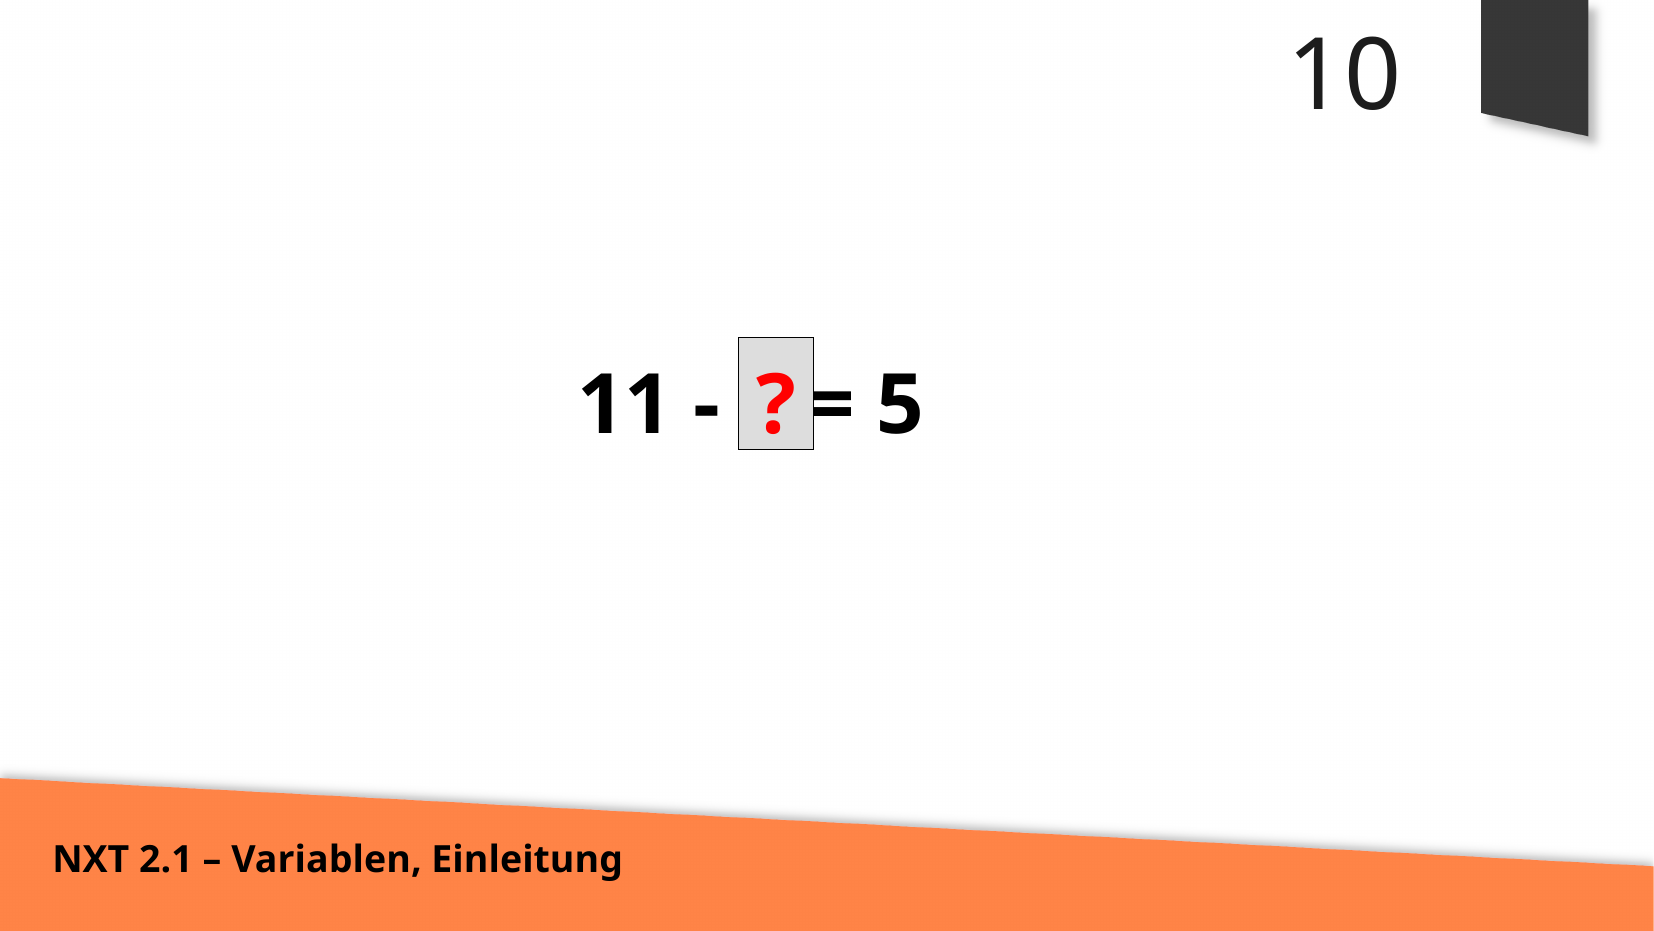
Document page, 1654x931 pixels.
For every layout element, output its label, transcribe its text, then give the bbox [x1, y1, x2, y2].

text_box <Foliennummer> [1463, 0, 1602, 157]
text_box 11 - = 5 [562, 337, 741, 462]
picture [0, 0, 1654, 931]
text_box NXT 2.1 – Variablen, Einleitung [37, 825, 751, 901]
text_box ? [741, 337, 817, 462]
text_box 11 - = 5 [817, 337, 1051, 462]
